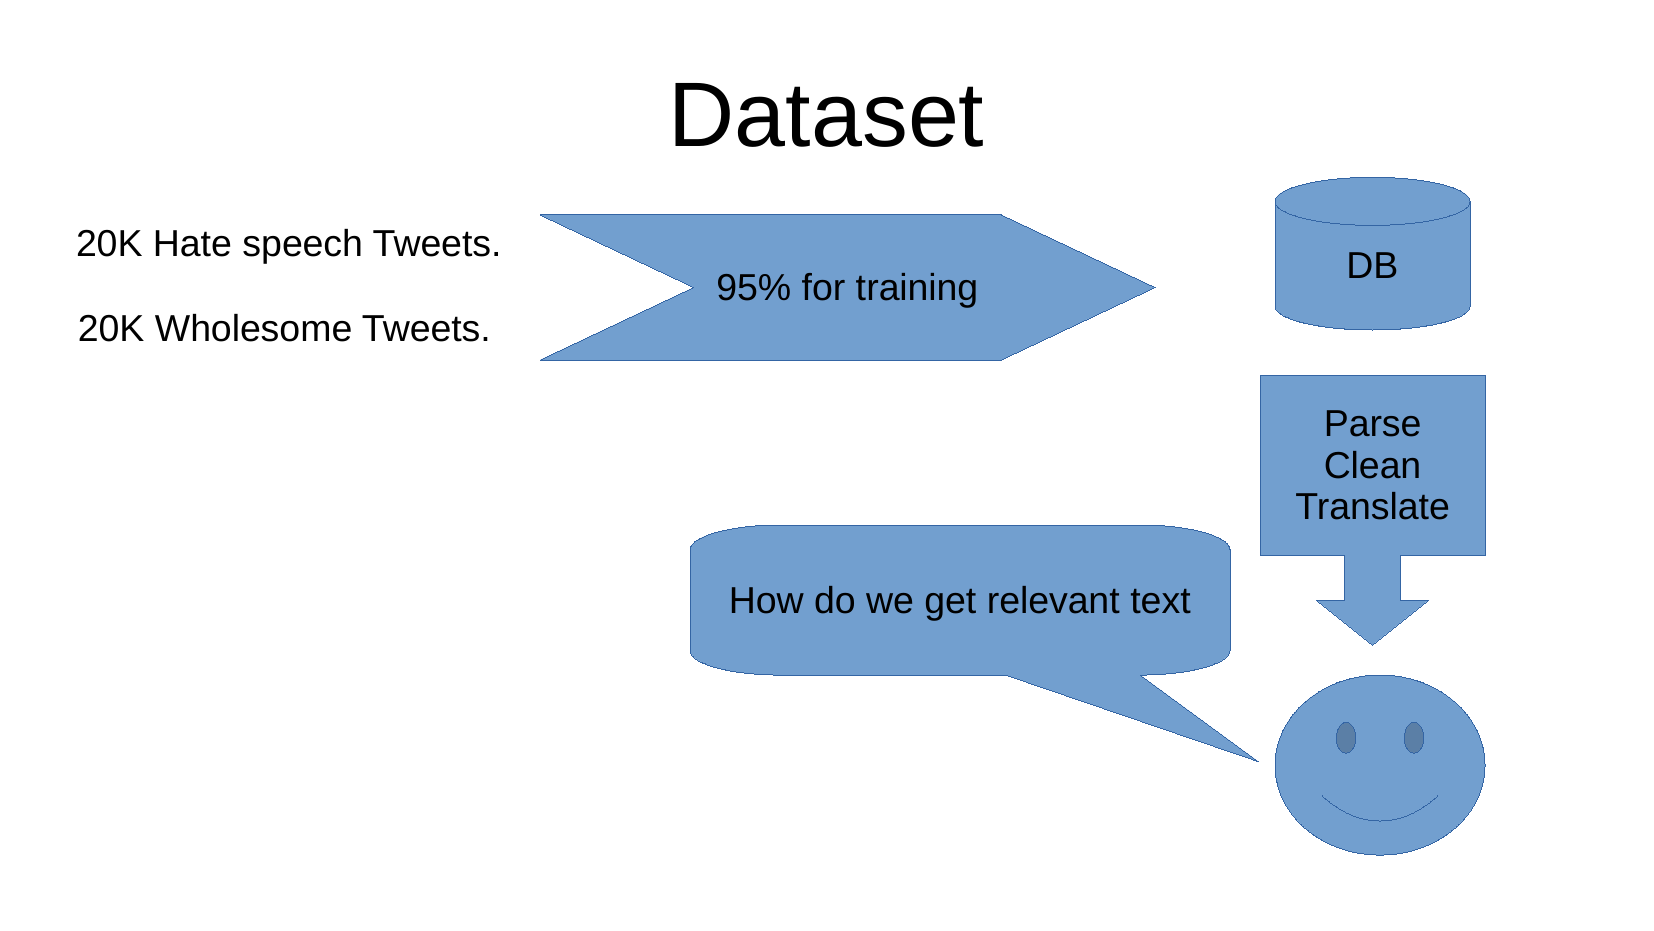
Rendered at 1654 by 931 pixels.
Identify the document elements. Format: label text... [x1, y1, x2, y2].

text_box 20K Wholesome Tweets. [63, 300, 526, 399]
text_box 20K Hate speech Tweets. [61, 214, 658, 272]
text_box Parse Clean Translate [1260, 375, 1486, 646]
text_box [1275, 675, 1486, 856]
text_box DB [1275, 177, 1471, 331]
title Dataset [82, 37, 1571, 193]
text_box 95% for training [540, 214, 1156, 361]
text_box How do we get relevant text [690, 525, 1259, 762]
